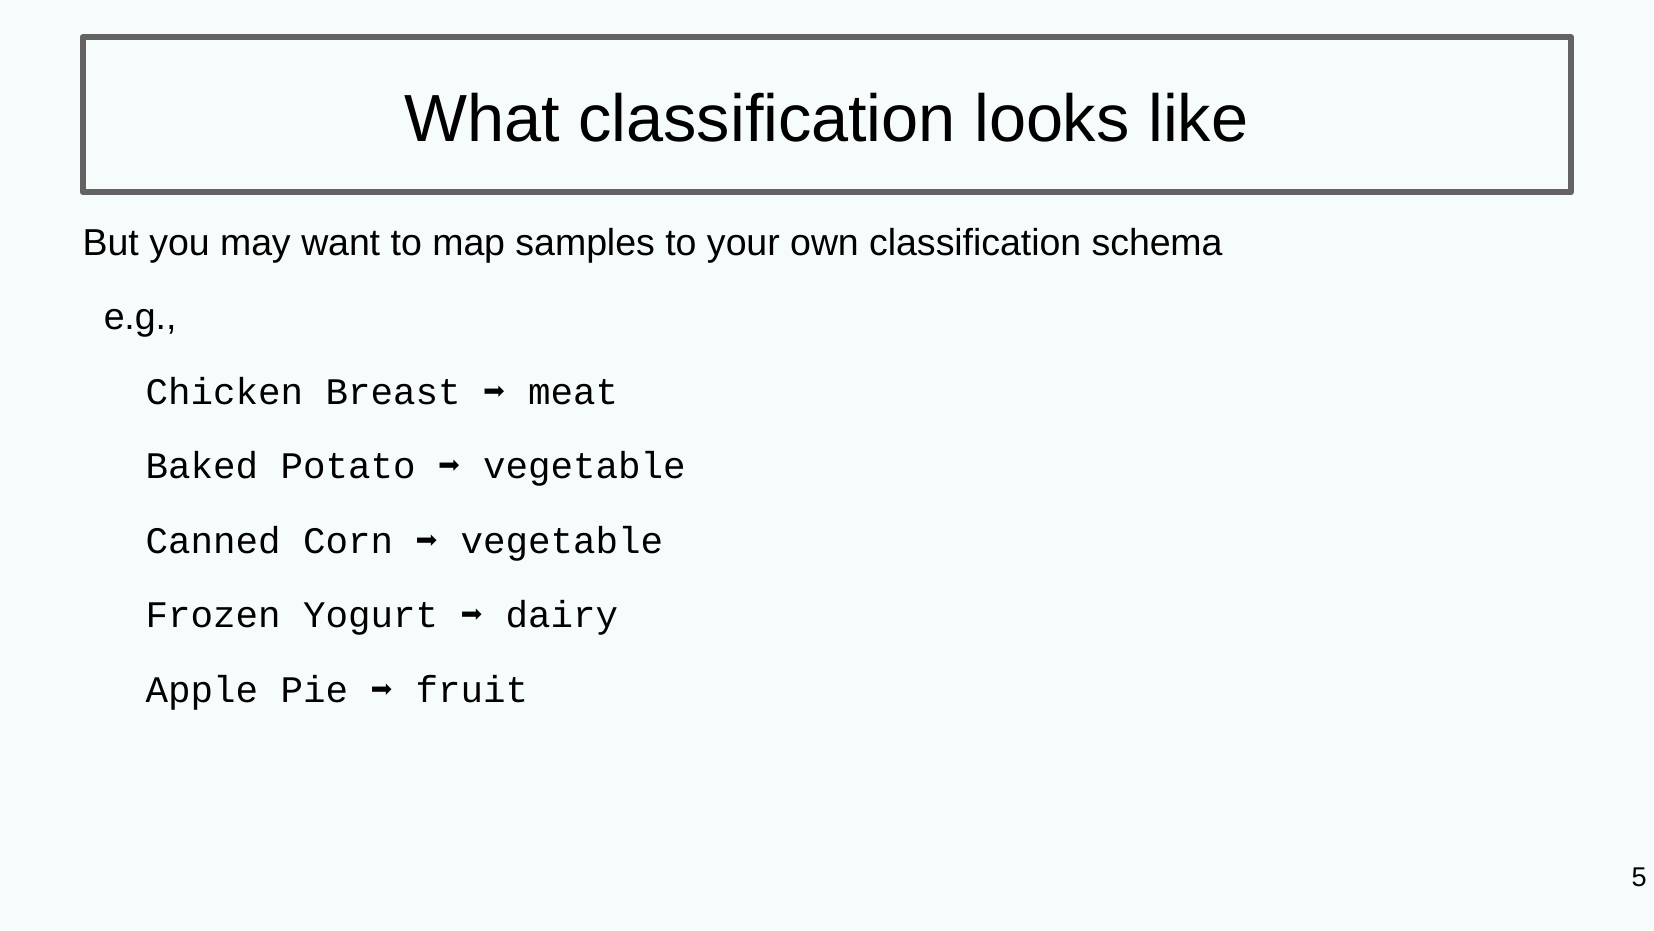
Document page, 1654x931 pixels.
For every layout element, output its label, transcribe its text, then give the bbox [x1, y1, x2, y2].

slide_number <number> [1547, 859, 1647, 931]
text_box But you may want to map samples to your own classification schema e.g., Chicken Breast ➡ meat Baked Potato ➡ vegetable Canned Corn ➡ vegetable Frozen Yogurt ➡ dairy Apple Pie ➡ fruit [82, 217, 1571, 757]
text_box What classification looks like [82, 37, 1571, 193]
